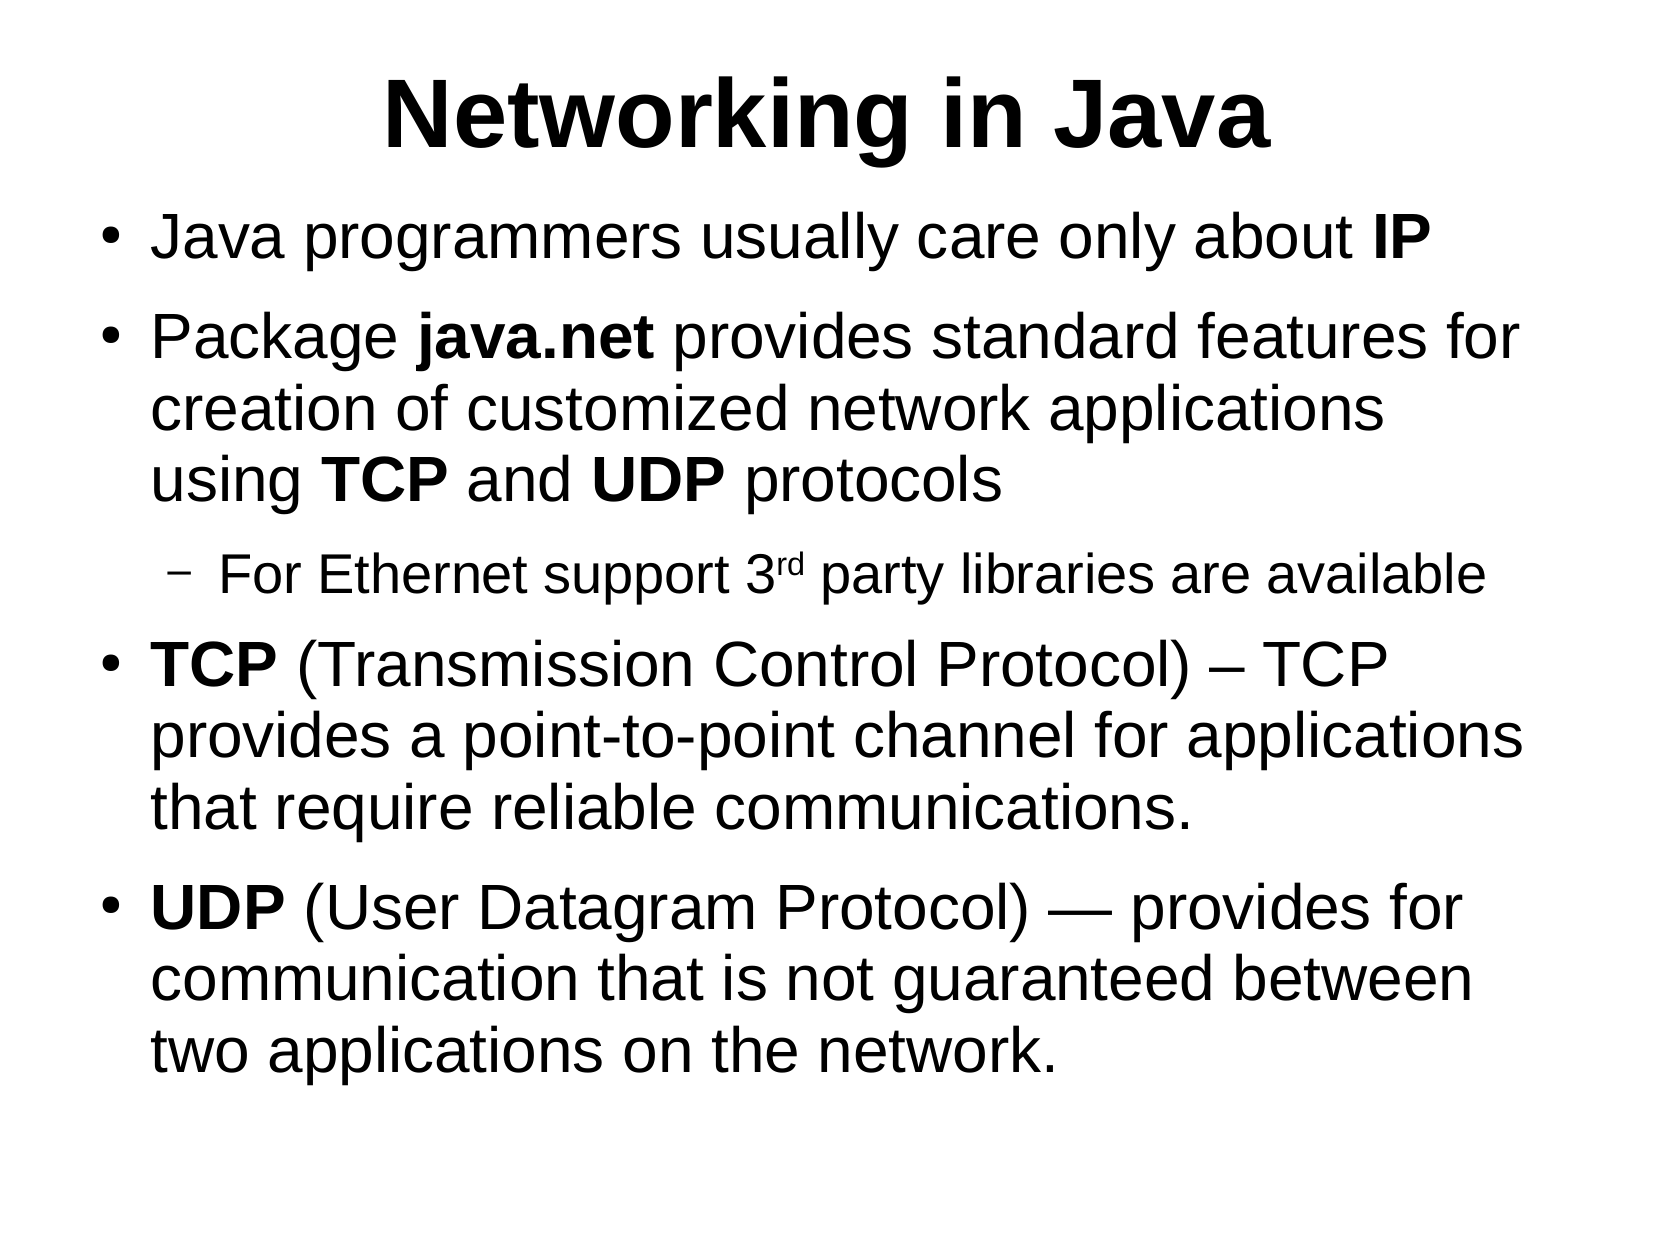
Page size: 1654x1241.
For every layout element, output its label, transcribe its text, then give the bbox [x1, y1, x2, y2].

title Networking in Java [82, 59, 1571, 169]
list Java programmers usually care only about IP Package java.net provides standard features for creation of customized network applications using TCP and UDP protocols For Ethernet support 3rd party libraries are available TCP (Transmission Control Protocol) – TCP provides a point-to-point channel for applications that require reliable communications. UDP (User Datagram Protocol) — provides for communication that is not guaranteed between two applications on the network. [82, 200, 1538, 1158]
